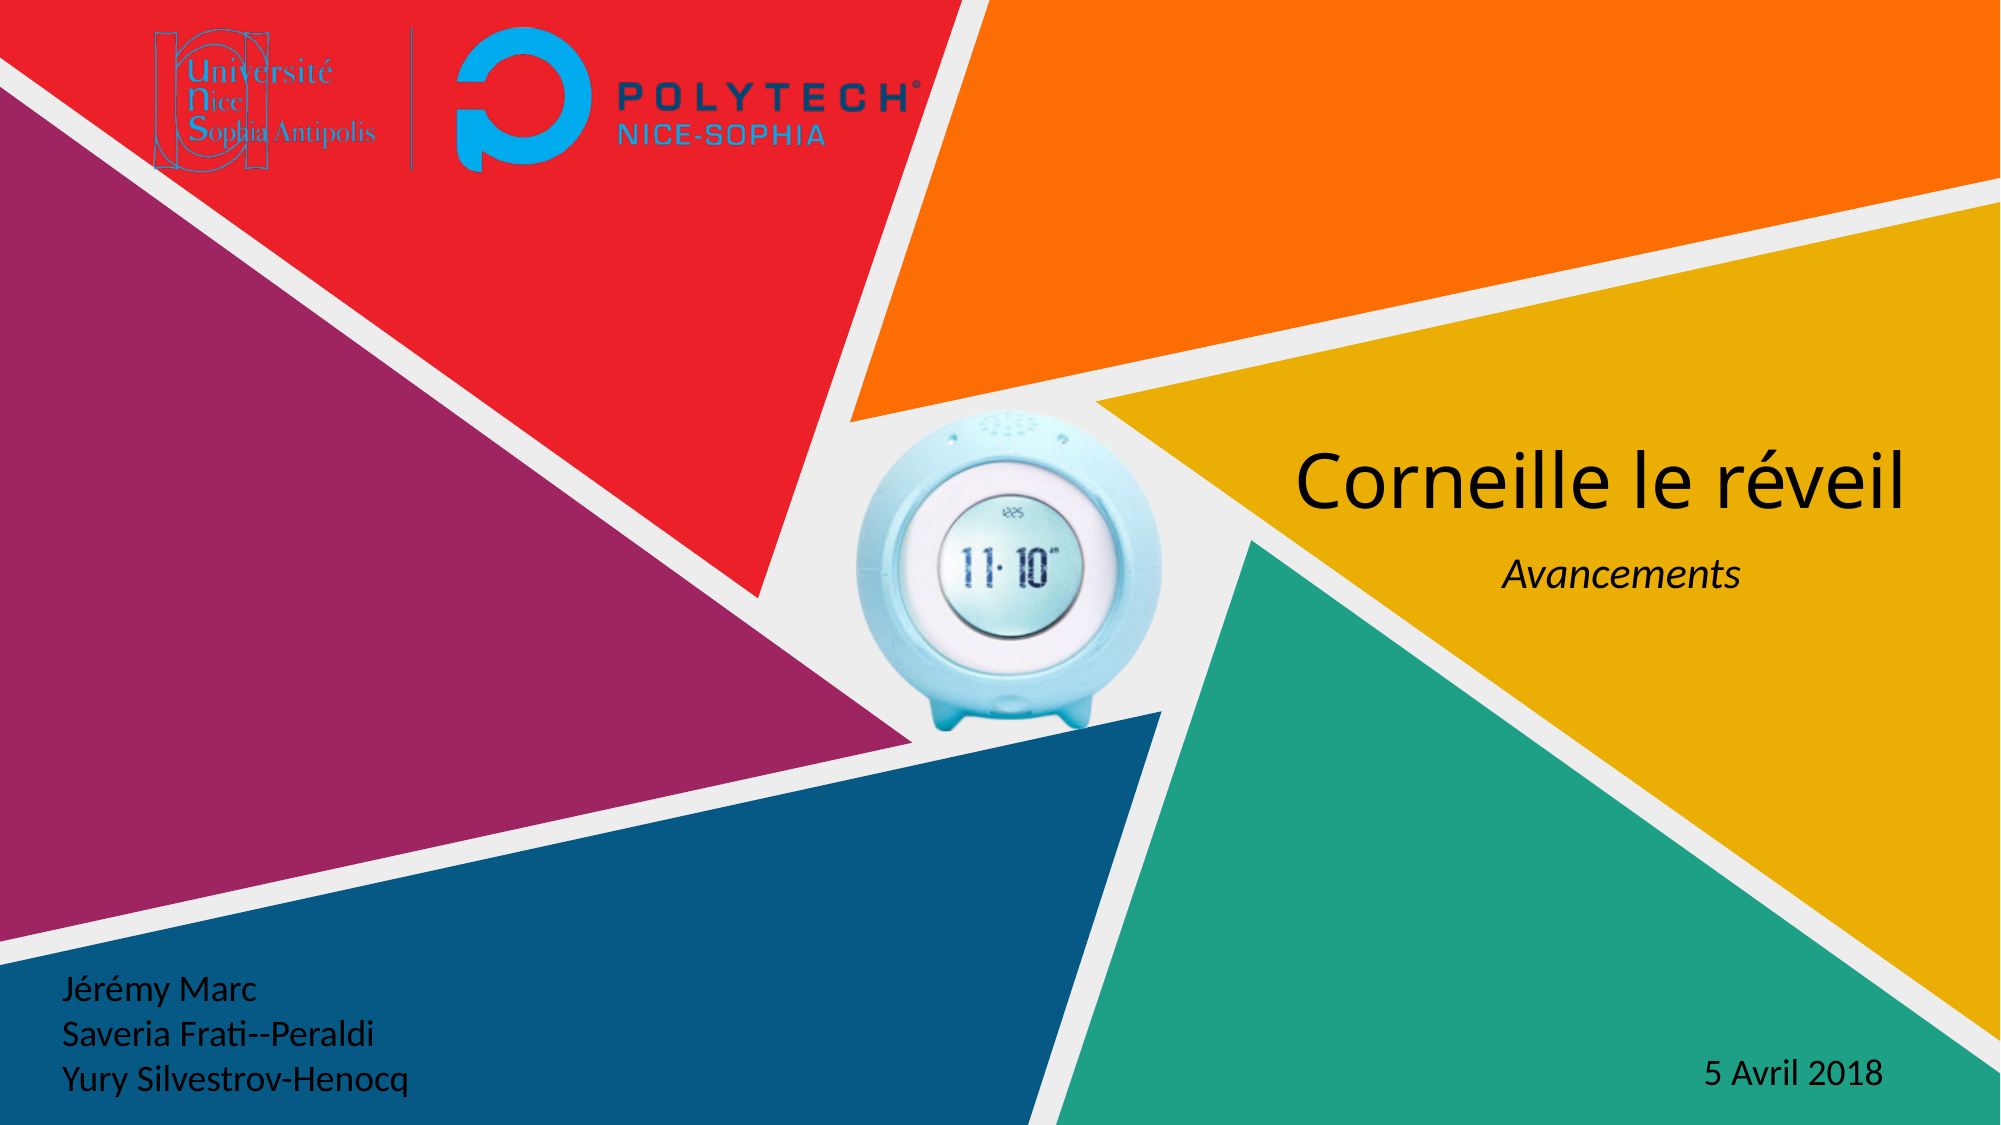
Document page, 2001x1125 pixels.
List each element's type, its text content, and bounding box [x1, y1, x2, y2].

text_box Jérémy Marc Saveria Frati--Peraldi Yury Silvestrov-Henocq [47, 956, 508, 1107]
text_box 5 Avril 2018 [1688, 1040, 1962, 1101]
text_box Avancements [1413, 543, 1831, 608]
picture [625, 348, 1347, 792]
title Corneille le réveil [1133, 272, 2000, 532]
picture [153, 25, 922, 178]
